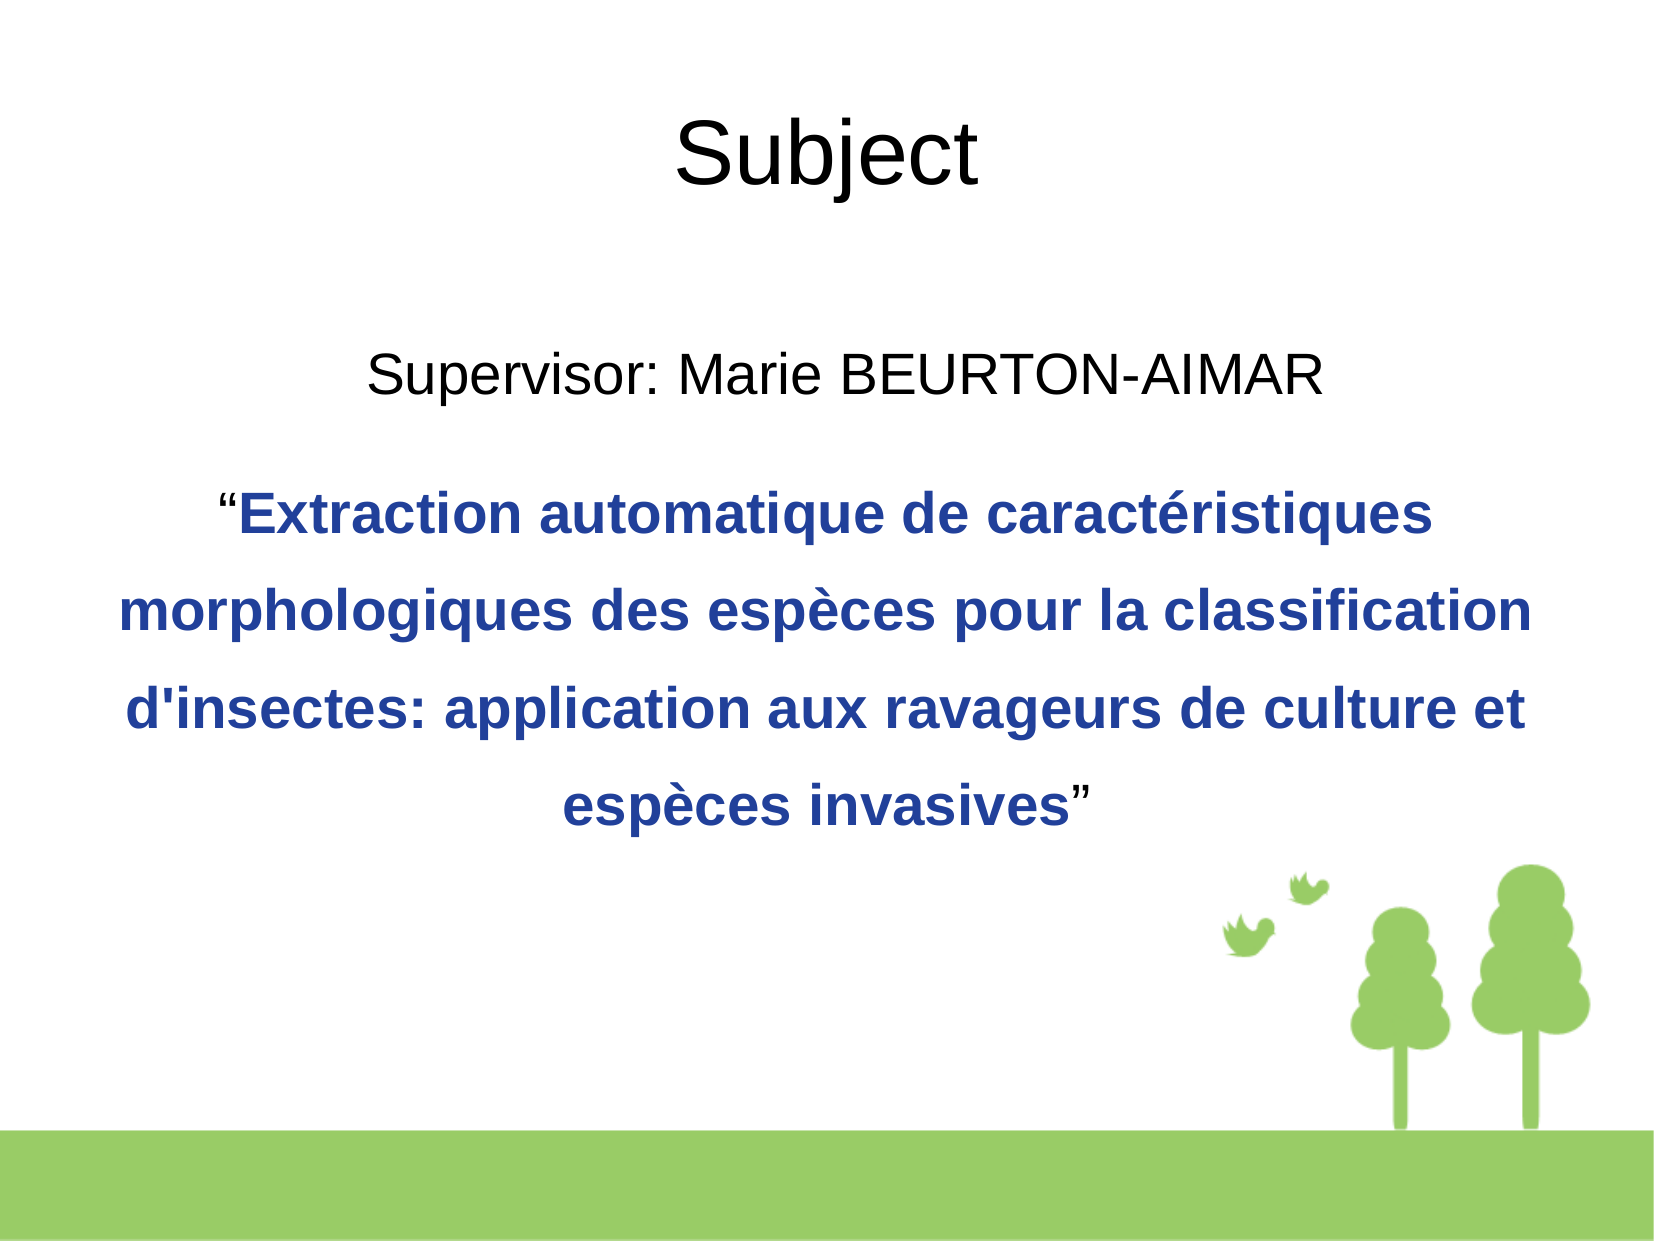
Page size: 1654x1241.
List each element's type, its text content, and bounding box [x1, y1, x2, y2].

list [82, 822, 1571, 1010]
text_box Supervisor: Marie BEURTON-AIMAR [101, 265, 1591, 451]
text_box “Extraction automatique de caractéristiques morphologiques des espèces pour la classification d'insectes: application aux ravageurs de culture et espèces invasives” [82, 463, 1571, 822]
list [82, 290, 1571, 463]
title Subject [82, 49, 1571, 257]
picture [0, 0, 1654, 1241]
